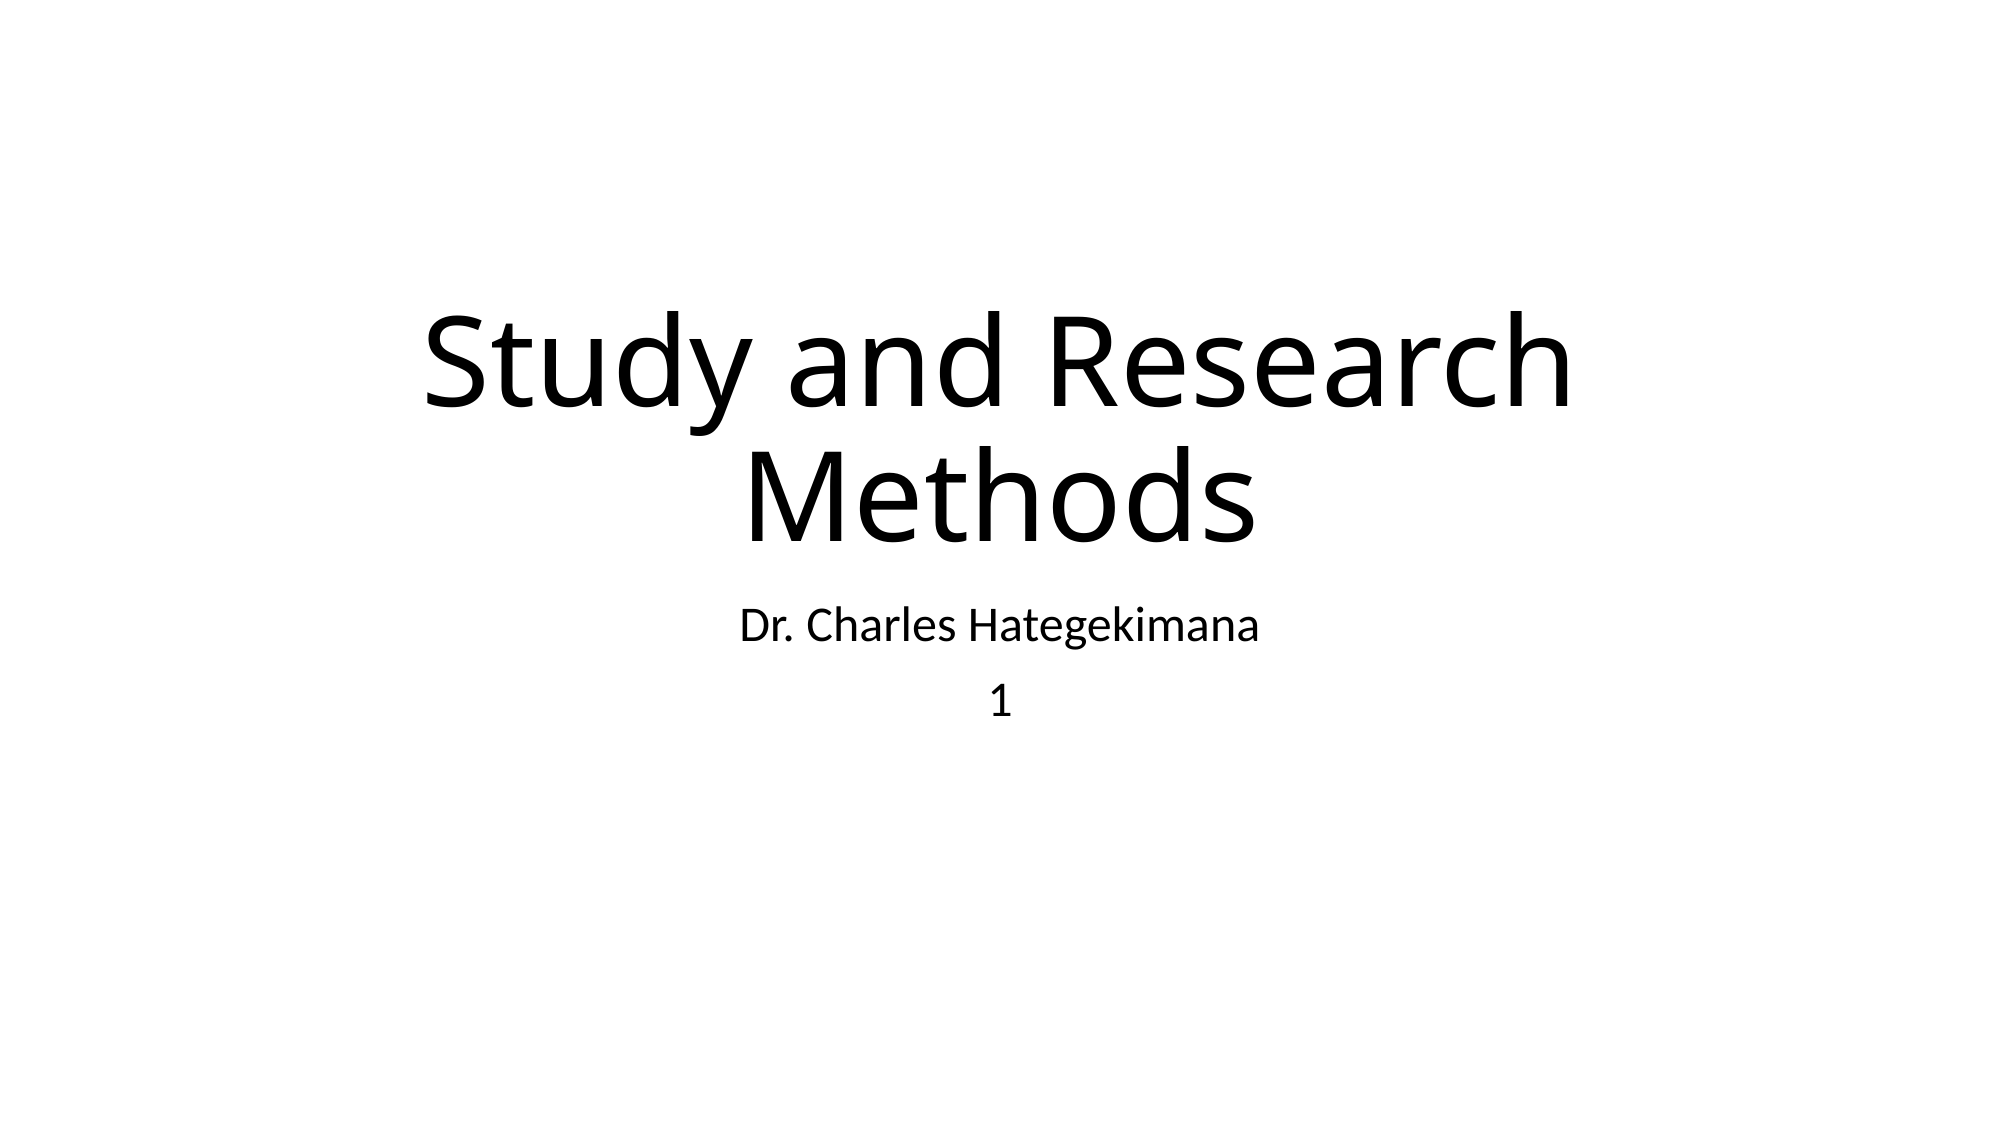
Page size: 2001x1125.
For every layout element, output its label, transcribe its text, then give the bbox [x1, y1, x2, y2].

title Study and Research Methods [249, 184, 1750, 576]
subtitle Dr. Charles Hategekimana 1 [249, 590, 1750, 863]
